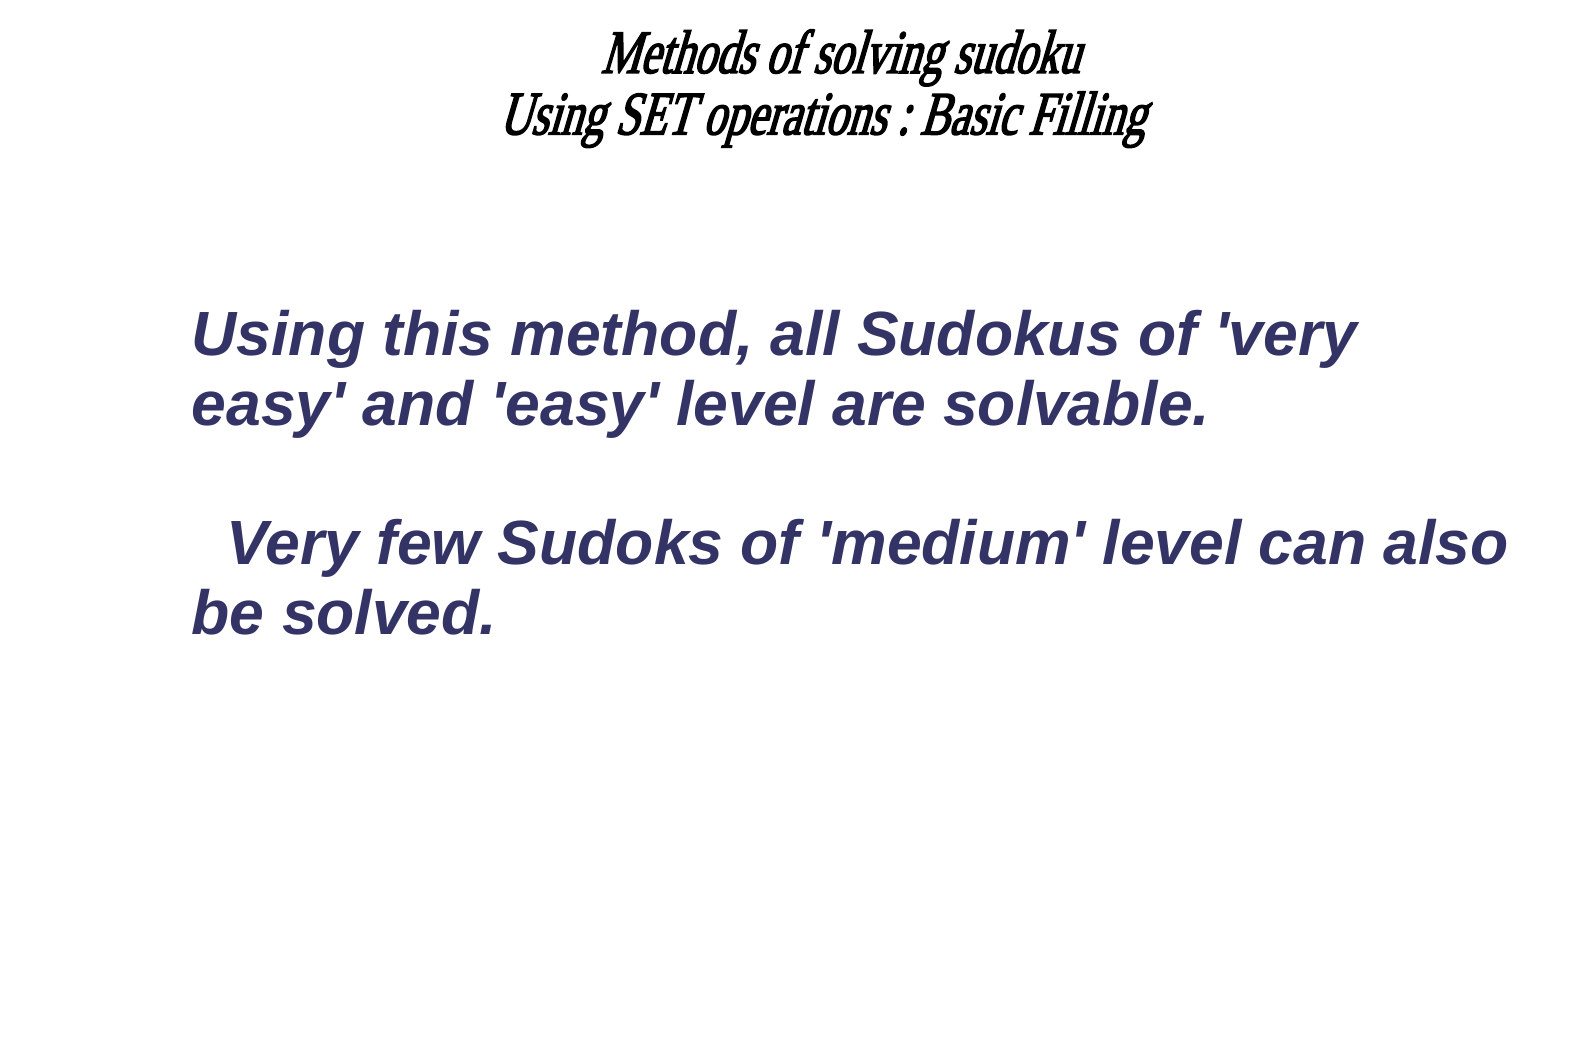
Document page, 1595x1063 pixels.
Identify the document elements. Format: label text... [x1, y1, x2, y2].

text_box Methods of solving sudoku Using SET operations : Basic Filling [1122, 102, 1153, 148]
text_box Methods of solving sudoku Using SET operations : Basic Filling [663, 30, 698, 74]
text_box Using this method, all Sudokus of 'very easy' and 'easy' level are solvable. Very few Sudoks of 'medium' level can also be solved. [177, 233, 1536, 771]
text_box Methods of solving sudoku Using SET operations : Basic Filling [1029, 94, 1063, 135]
text_box Methods of solving sudoku Using SET operations : Basic Filling [602, 32, 651, 73]
text_box Methods of solving sudoku Using SET operations : Basic Filling [1053, 91, 1106, 135]
text_box Methods of solving sudoku Using SET operations : Basic Filling [919, 41, 950, 87]
text_box Methods of solving sudoku Using SET operations : Basic Filling [581, 102, 611, 148]
text_box Methods of solving sudoku Using SET operations : Basic Filling [672, 94, 704, 135]
text_box Methods of solving sudoku Using SET operations : Basic Filling [921, 94, 955, 135]
text_box Methods of solving sudoku Using SET operations : Basic Filling [721, 105, 751, 148]
text_box Methods of solving sudoku Using SET operations : Basic Filling [640, 94, 674, 135]
text_box Methods of solving sudoku Using SET operations : Basic Filling [506, 94, 542, 135]
